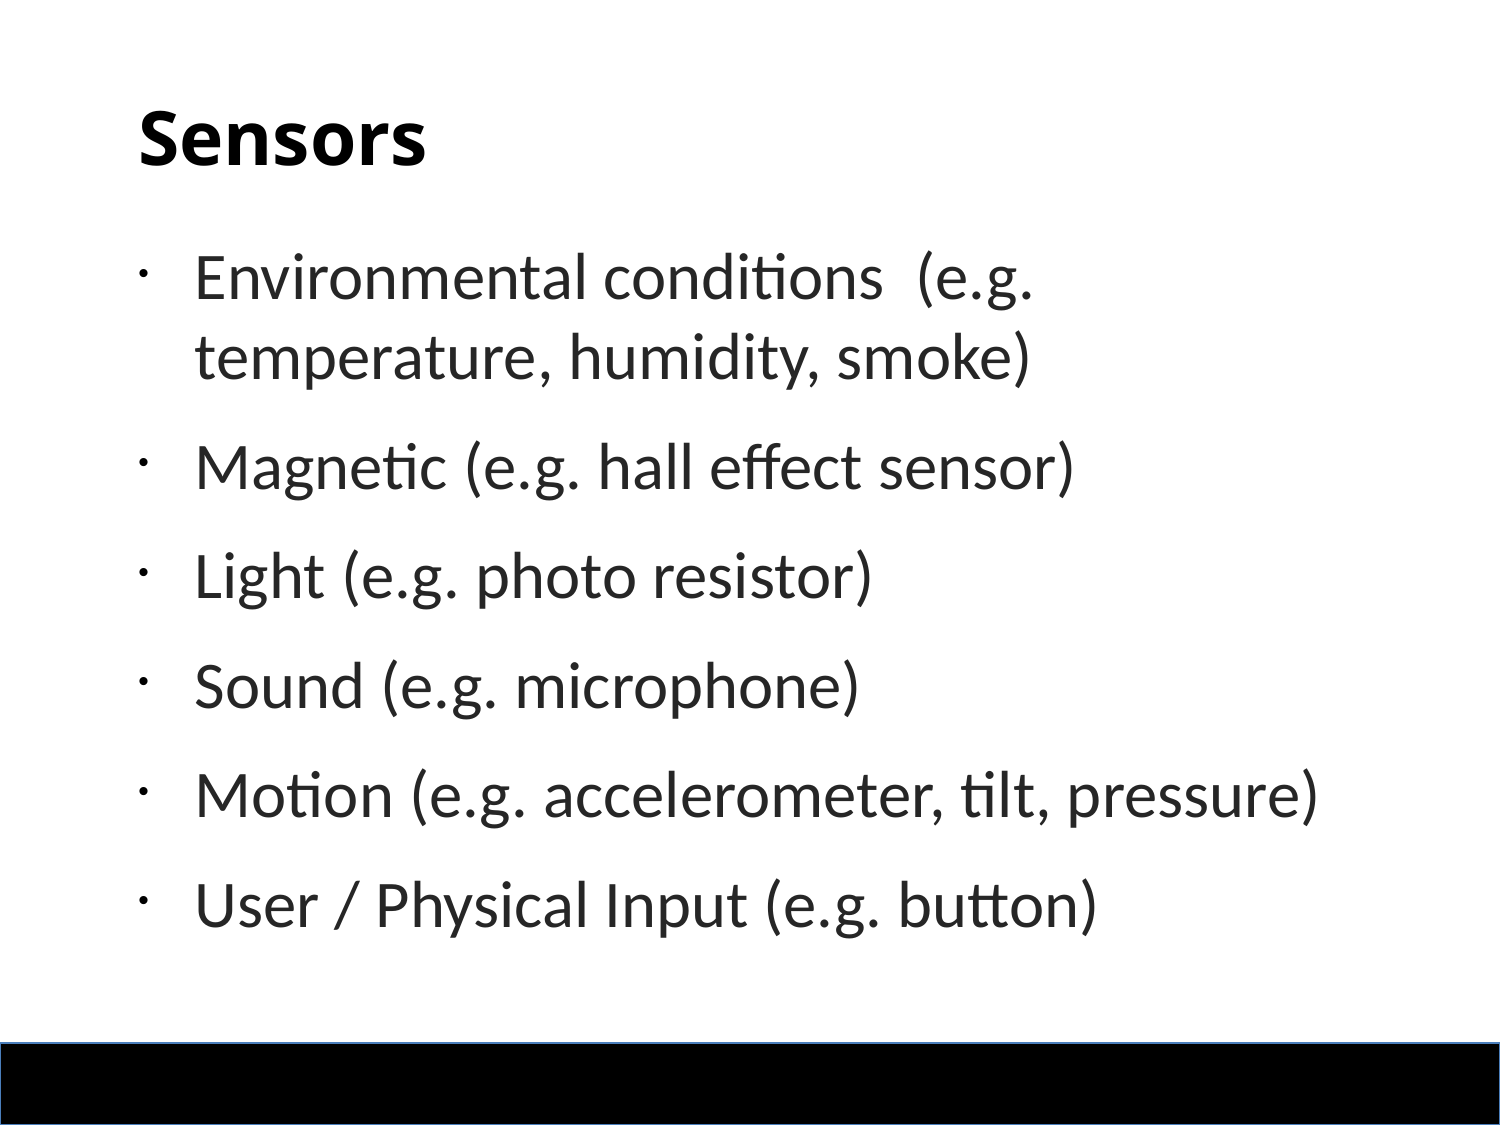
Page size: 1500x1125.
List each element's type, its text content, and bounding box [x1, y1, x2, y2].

list Environmental conditions (e.g. temperature, humidity, smoke) Magnetic (e.g. hall effect sensor) Light (e.g. photo resistor) Sound (e.g. microphone) Motion (e.g. accelerometer, tilt, pressure) User / Physical Input (e.g. button) [123, 225, 1383, 1005]
title Sensors [123, 82, 1383, 174]
